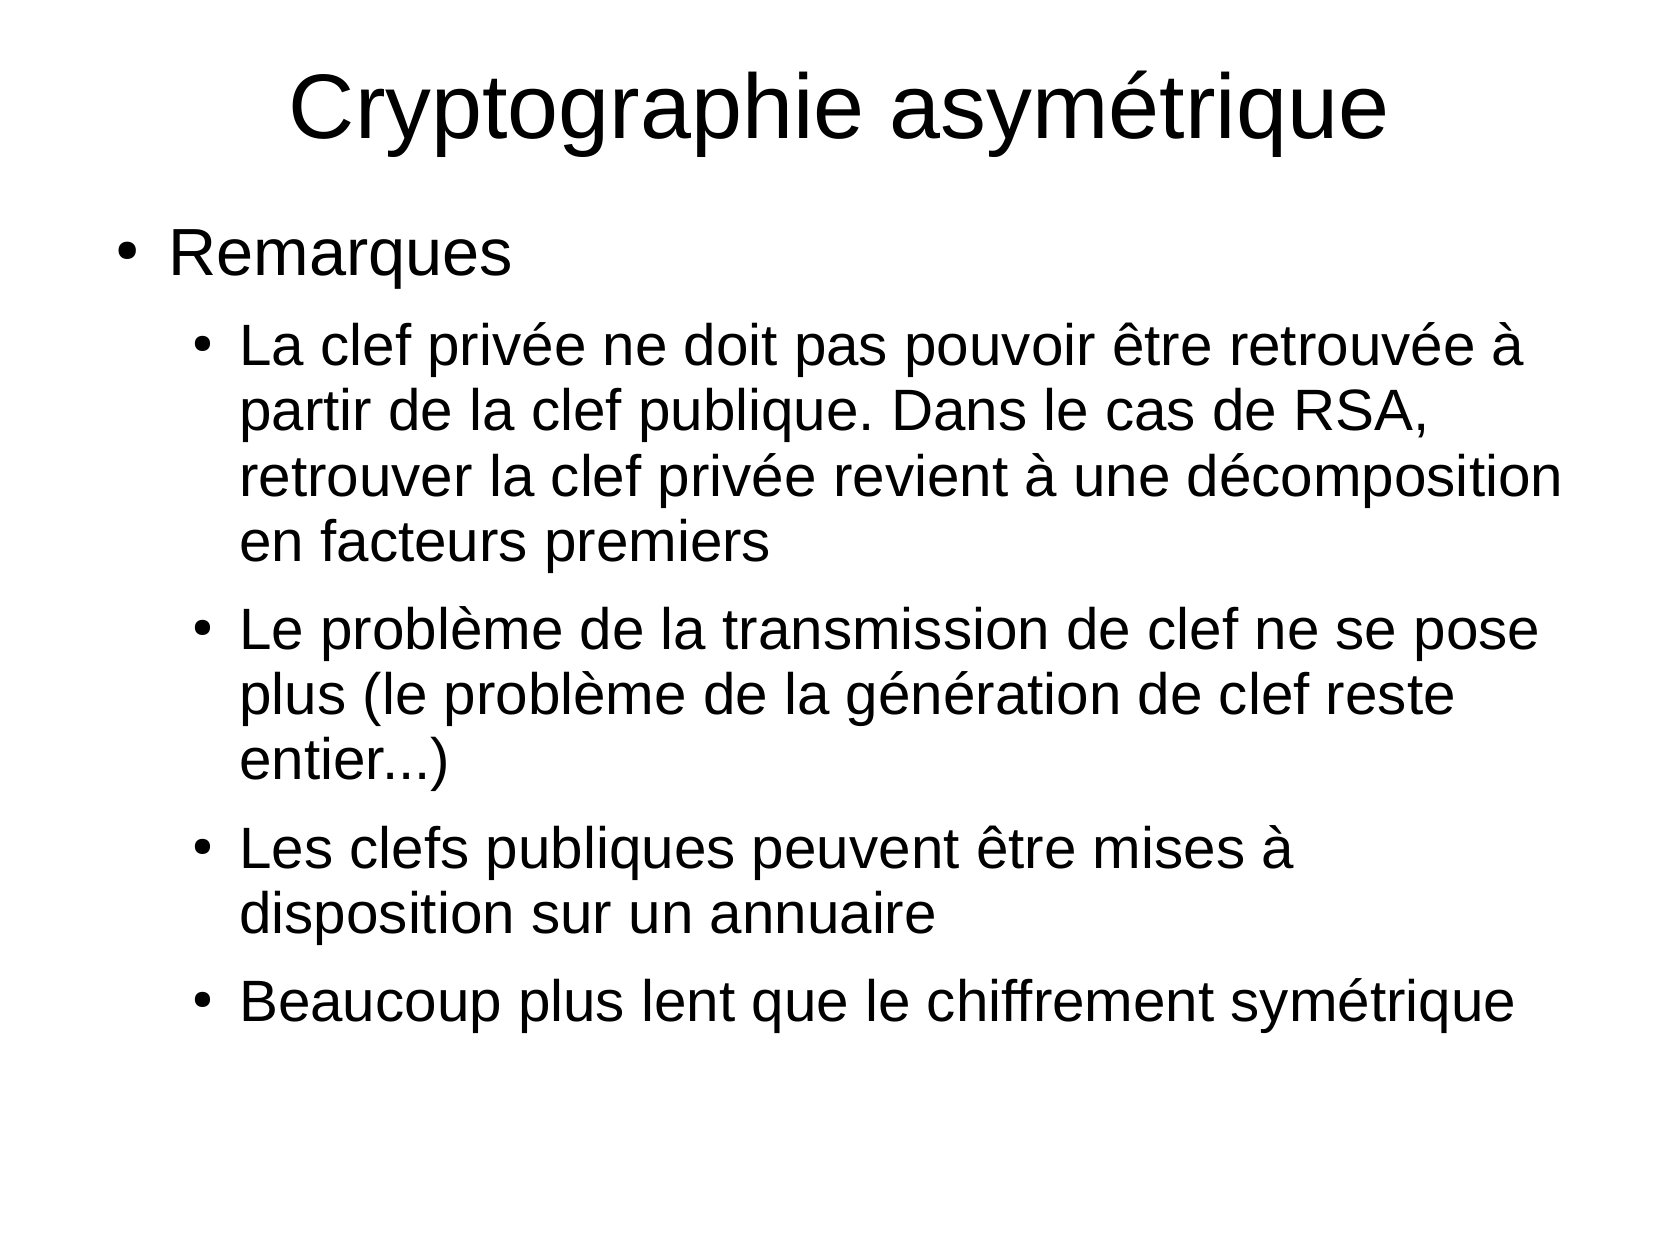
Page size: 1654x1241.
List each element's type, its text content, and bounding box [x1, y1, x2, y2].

list Remarques La clef privée ne doit pas pouvoir être retrouvée à partir de la clef publique. Dans le cas de RSA, retrouver la clef privée revient à une décomposition en facteurs premiers Le problème de la transmission de clef ne se pose plus (le problème de la génération de clef reste entier...) Les clefs publiques peuvent être mises à disposition sur un annuaire Beaucoup plus lent que le chiffrement symétrique [97, 214, 1586, 1127]
title Cryptographie asymétrique [247, 32, 1433, 181]
